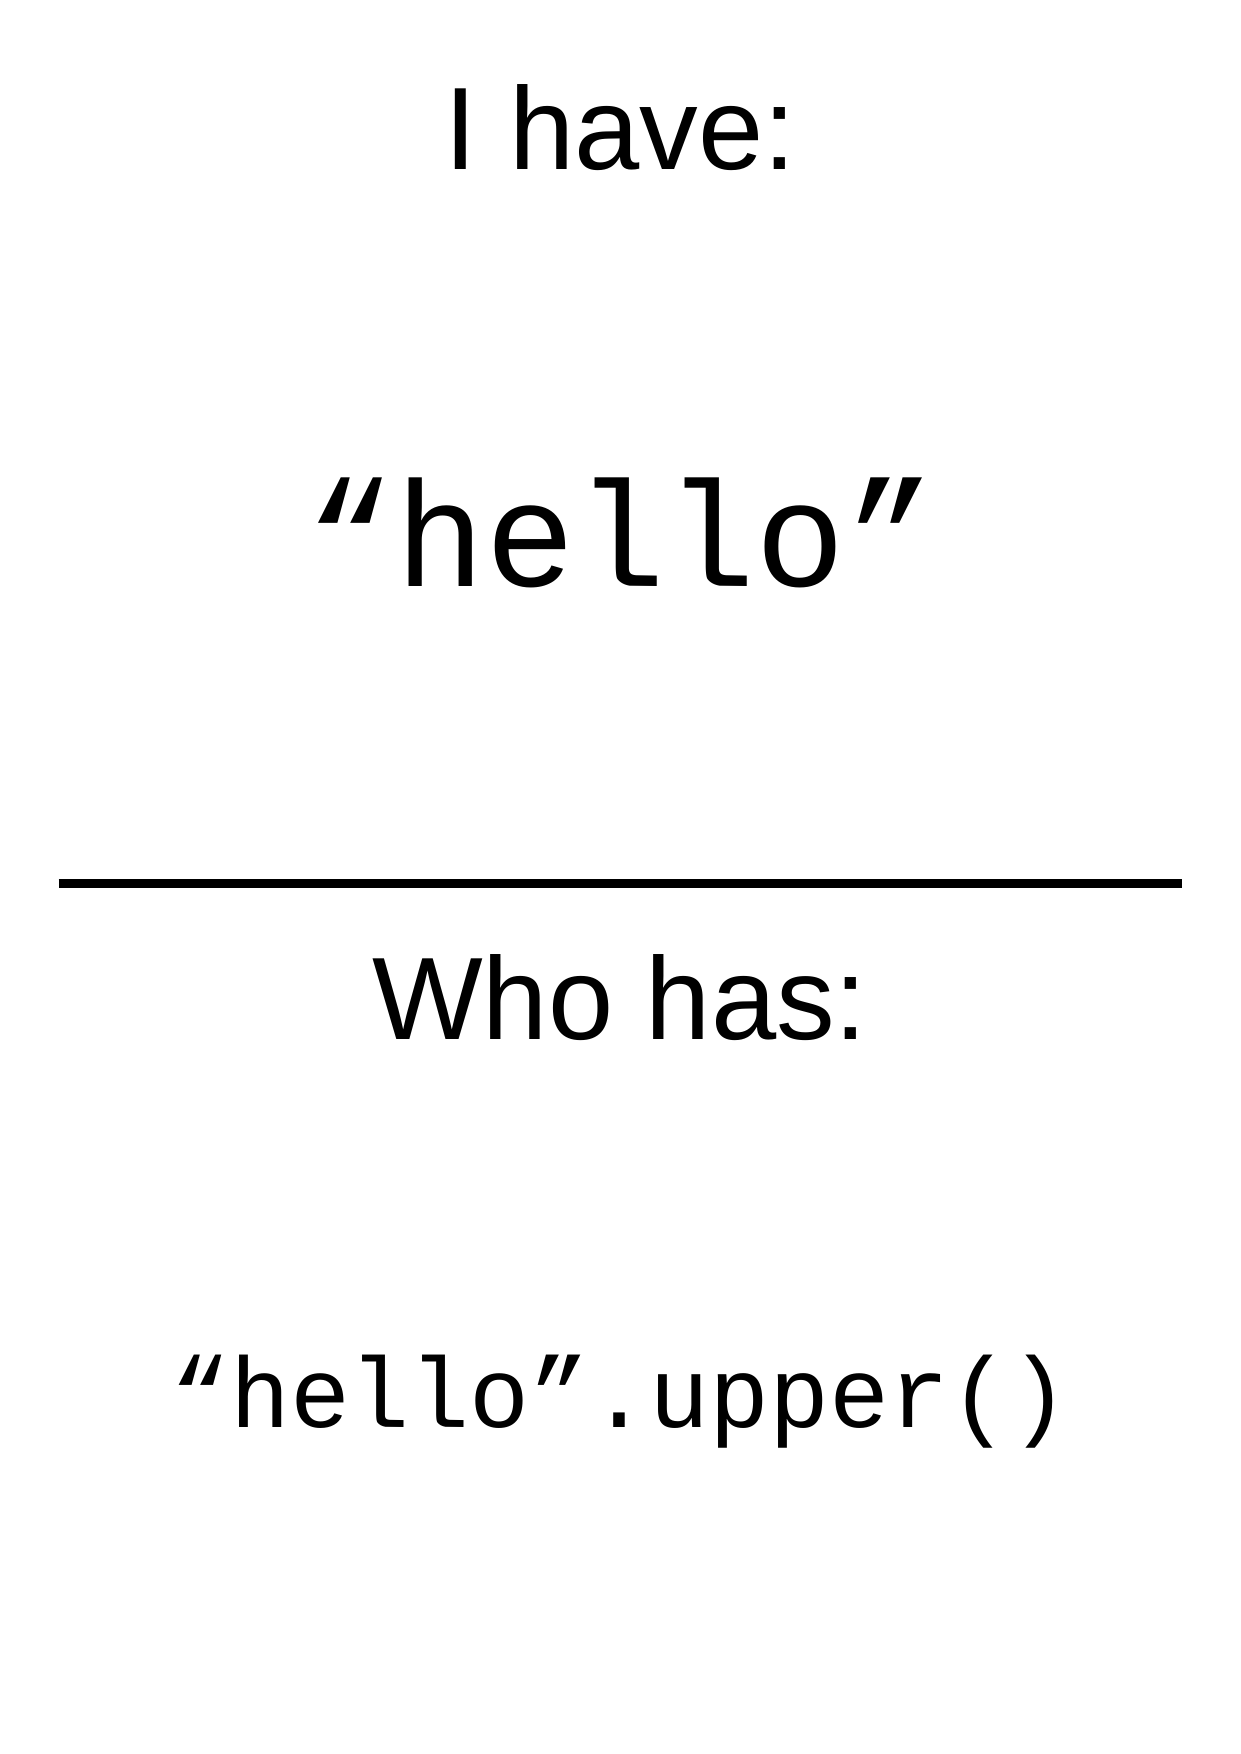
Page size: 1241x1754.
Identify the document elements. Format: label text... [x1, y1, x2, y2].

text_box “hello” [58, 268, 1182, 824]
text_box Who has: [58, 919, 1182, 1079]
subtitle I have: [58, 49, 1182, 209]
text_box “hello”.upper() [58, 1123, 1182, 1679]
